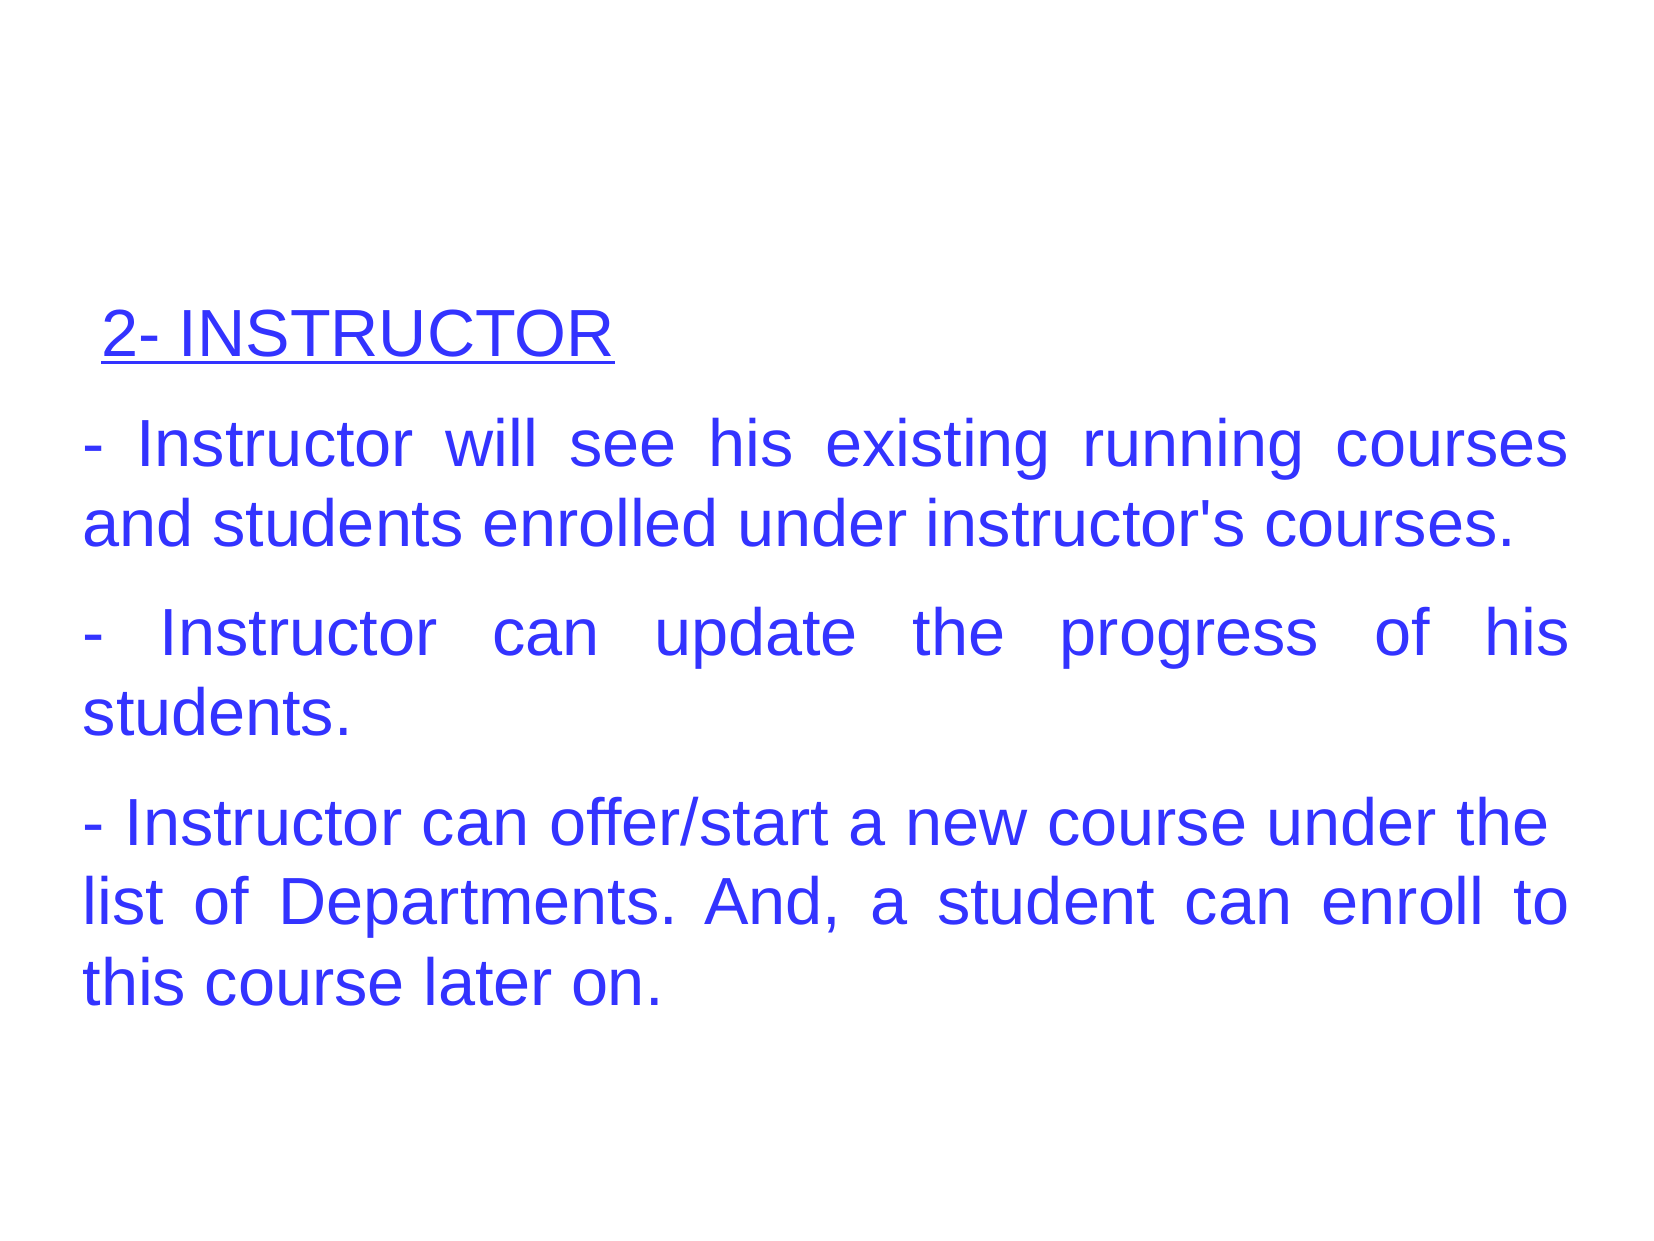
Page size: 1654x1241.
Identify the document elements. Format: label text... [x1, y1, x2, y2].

list 2- INSTRUCTOR - Instructor will see his existing running courses and students enrolled under instructor's courses. - Instructor can update the progress of his students. - Instructor can offer/start a new course under the list of Departments. And, a student can enroll to this course later on. [82, 290, 1571, 1109]
